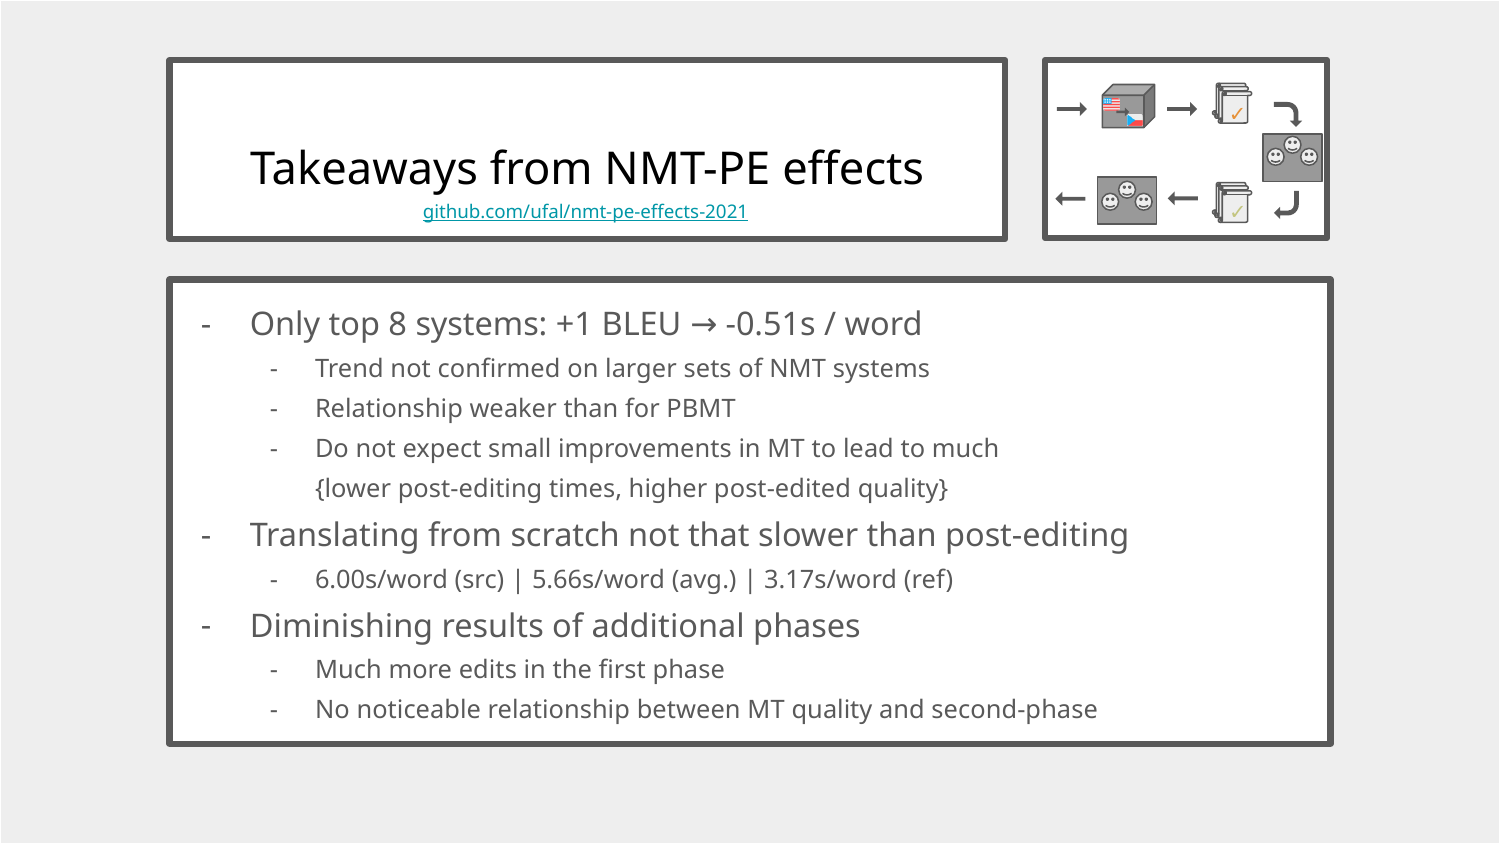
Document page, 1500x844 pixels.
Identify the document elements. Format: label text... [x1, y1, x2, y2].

title Takeaways from NMT-PE effects github.com/ufal/nmt-pe-effects-2021 [169, 60, 1006, 240]
text_box ✓ [1213, 85, 1244, 141]
picture [1103, 98, 1120, 111]
picture [1127, 114, 1143, 126]
list Only top 8 systems: +1 BLEU → -0.51s / word Trend not confirmed on larger sets of NMT systems Relationship weaker than for PBMT Do not expect small improvements in MT to lead to much {lower post-editing times, higher post-edited quality} Translating from scratch not that slower than post-editing 6.00s/word (src) | 5.66s/word (avg.) | 3.17s/word (ref) Diminishing results of additional phases Much more edits in the first phase No noticeable relationship between MT quality and second-phase [169, 279, 1331, 744]
text_box [0, 0, 1500, 844]
text_box ✓ [1214, 183, 1263, 239]
